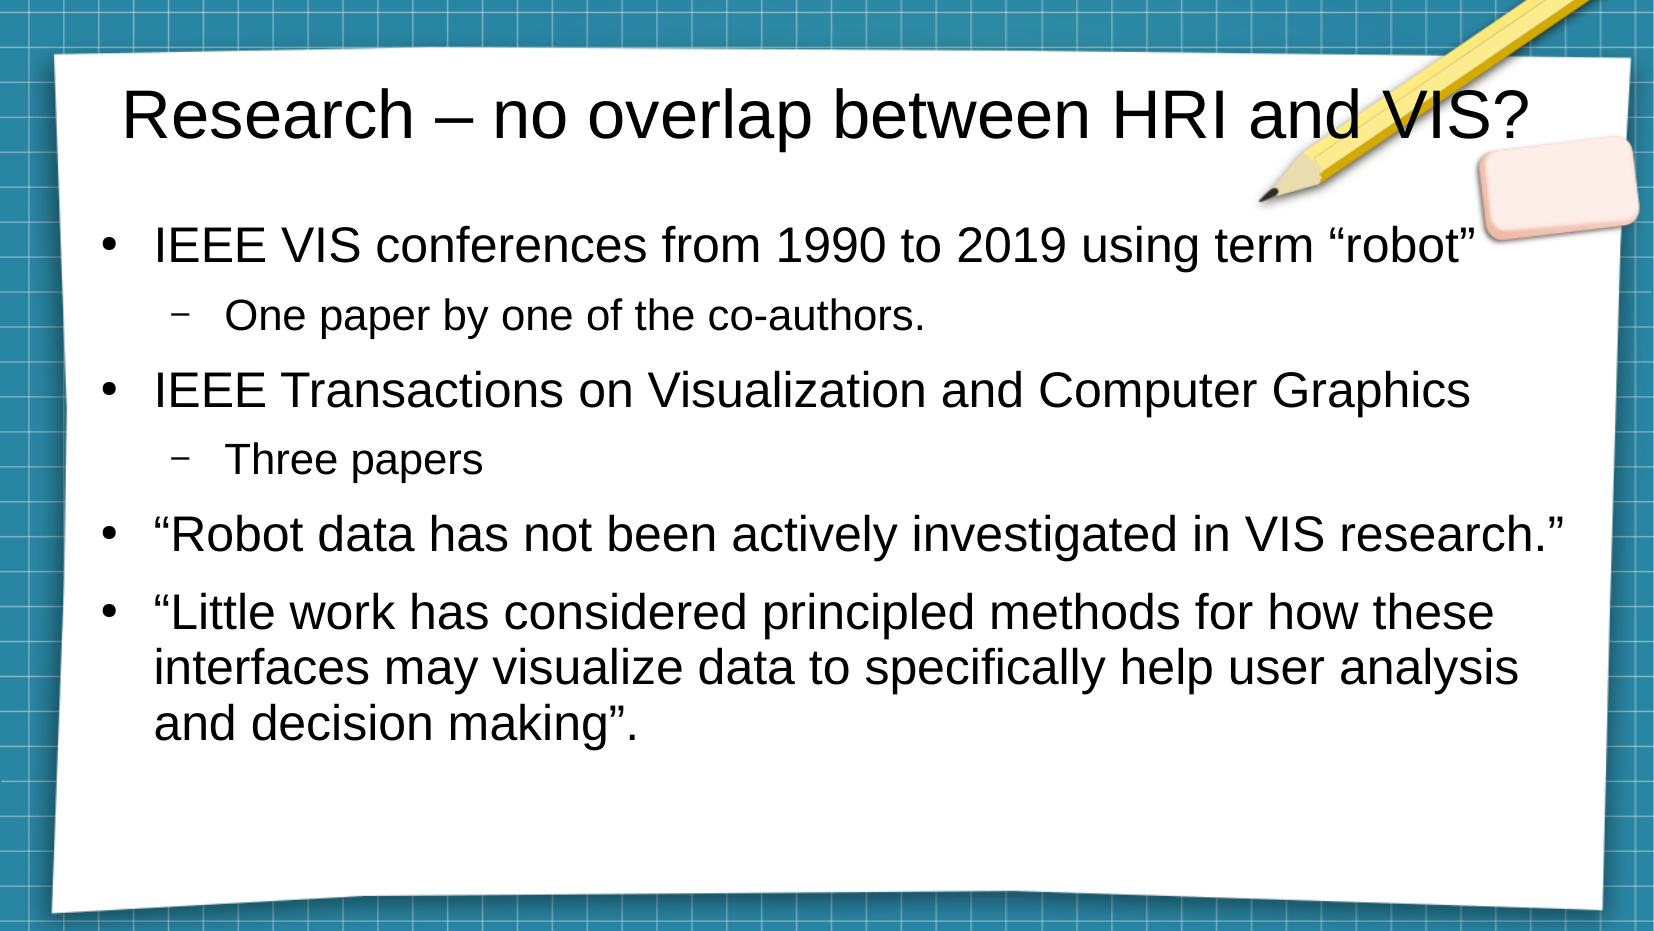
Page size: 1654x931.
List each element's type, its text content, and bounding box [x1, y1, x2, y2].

picture [0, 0, 1654, 931]
list IEEE VIS conferences from 1990 to 2019 using term “robot” One paper by one of the co-authors. IEEE Transactions on Visualization and Computer Graphics Three papers “Robot data has not been actively investigated in VIS research.” “Little work has considered principled methods for how these interfaces may visualize data to specifically help user analysis and decision making”. [82, 217, 1571, 758]
title Research – no overlap between HRI and VIS? [82, 37, 1571, 193]
